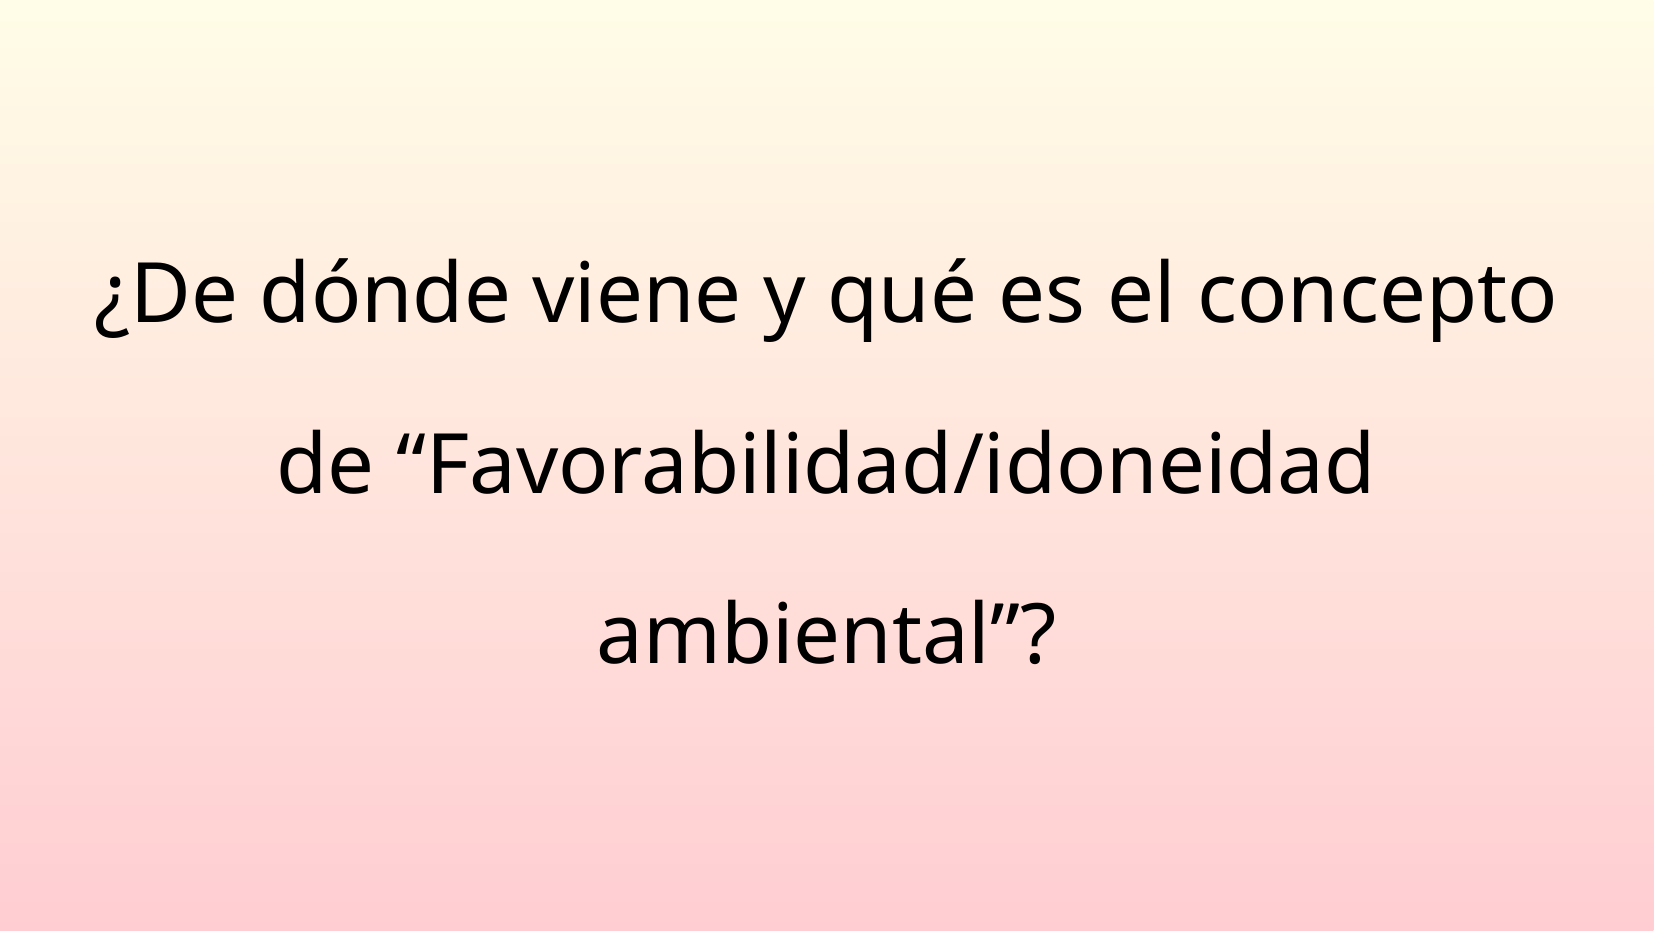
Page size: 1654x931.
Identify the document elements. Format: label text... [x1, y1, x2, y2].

subtitle ¿De dónde viene y qué es el concepto de “Favorabilidad/idoneidad ambiental”? [82, 72, 1571, 793]
